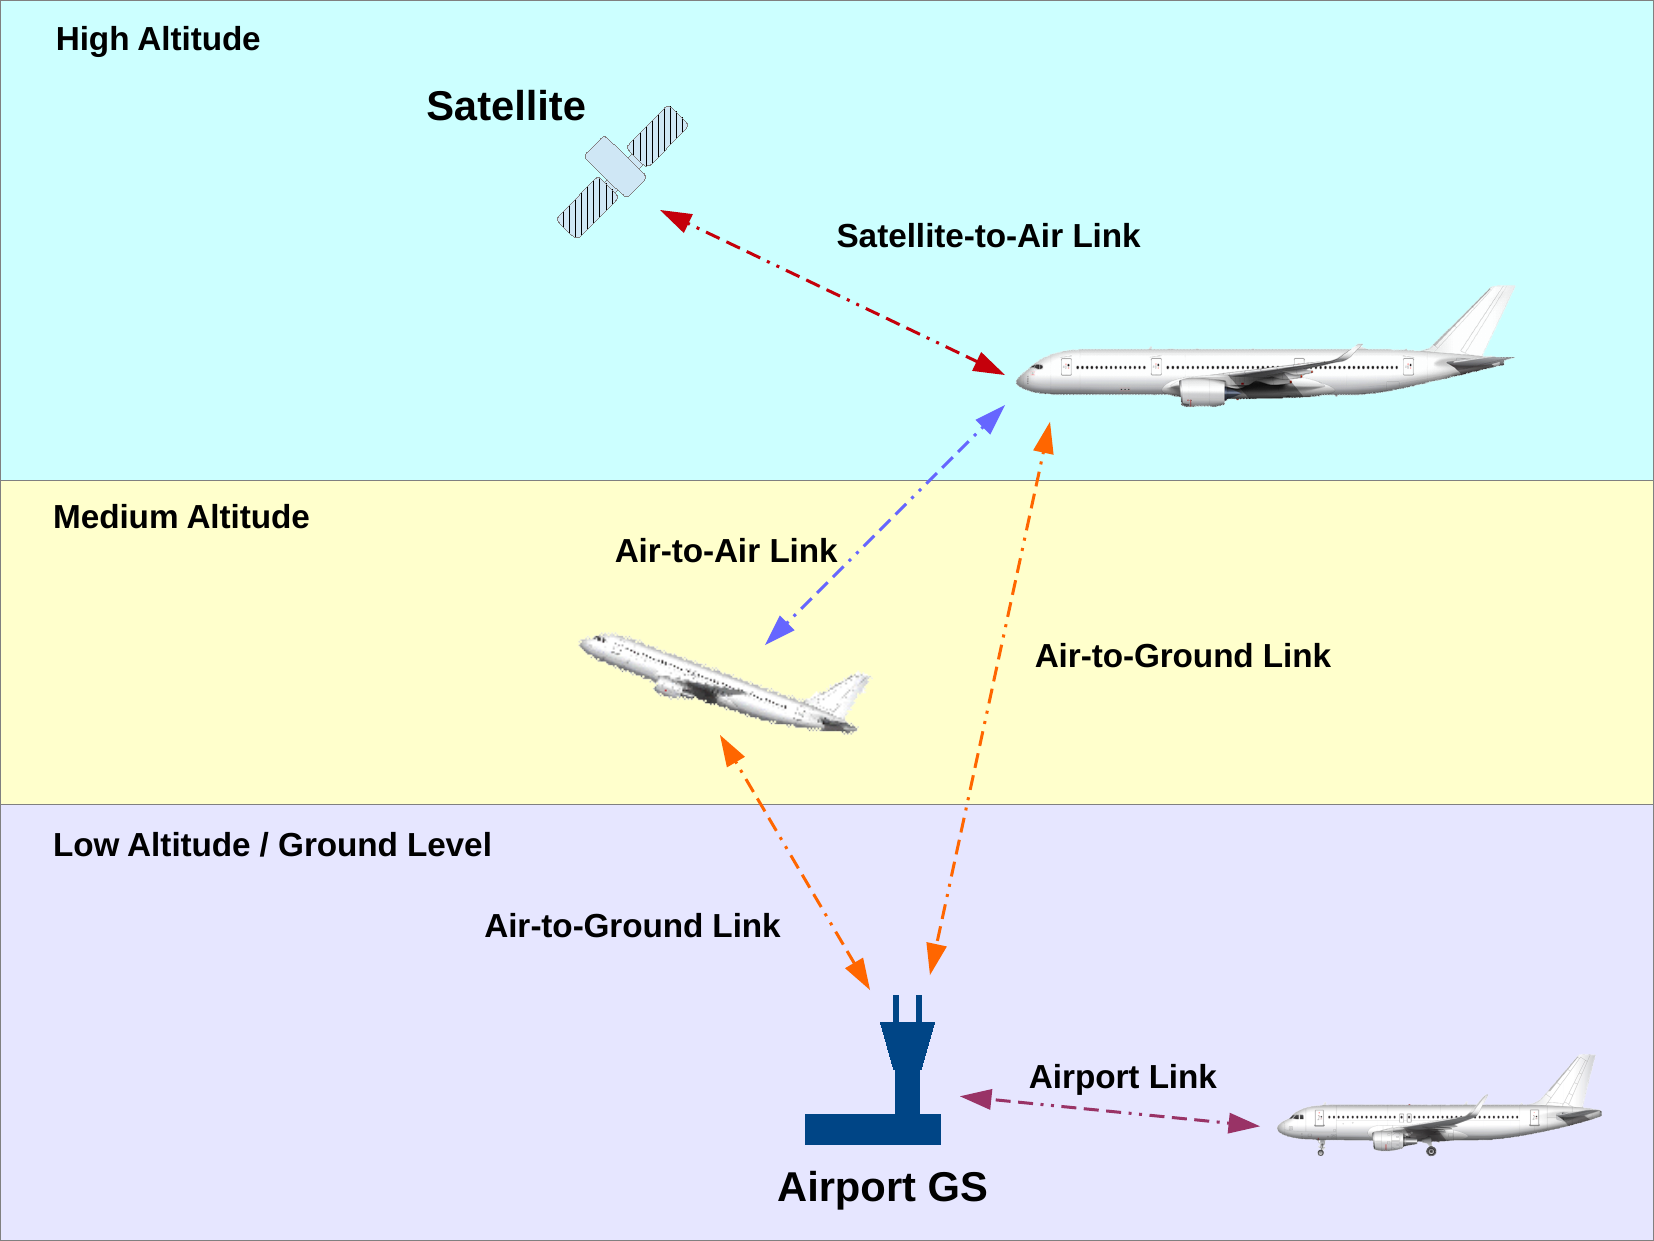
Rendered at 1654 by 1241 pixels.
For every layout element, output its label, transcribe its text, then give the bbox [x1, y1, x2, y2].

text_box [0, 0, 1654, 1241]
text_box High Altitude [41, 12, 286, 73]
picture [1005, 276, 1531, 422]
text_box Satellite [411, 75, 602, 138]
text_box Airport GS [762, 1156, 1003, 1220]
picture [570, 577, 875, 763]
text_box Air-to-Air Link [600, 525, 851, 577]
text_box Medium Altitude [38, 491, 325, 552]
text_box Airport Link [1014, 1051, 1240, 1112]
picture [1271, 1050, 1617, 1166]
text_box Air-to-Ground Link [469, 900, 796, 961]
text_box Air-to-Ground Link [1020, 630, 1346, 691]
text_box Satellite-to-Air Link [821, 210, 1156, 271]
text_box Low Altitude / Ground Level [38, 818, 507, 879]
